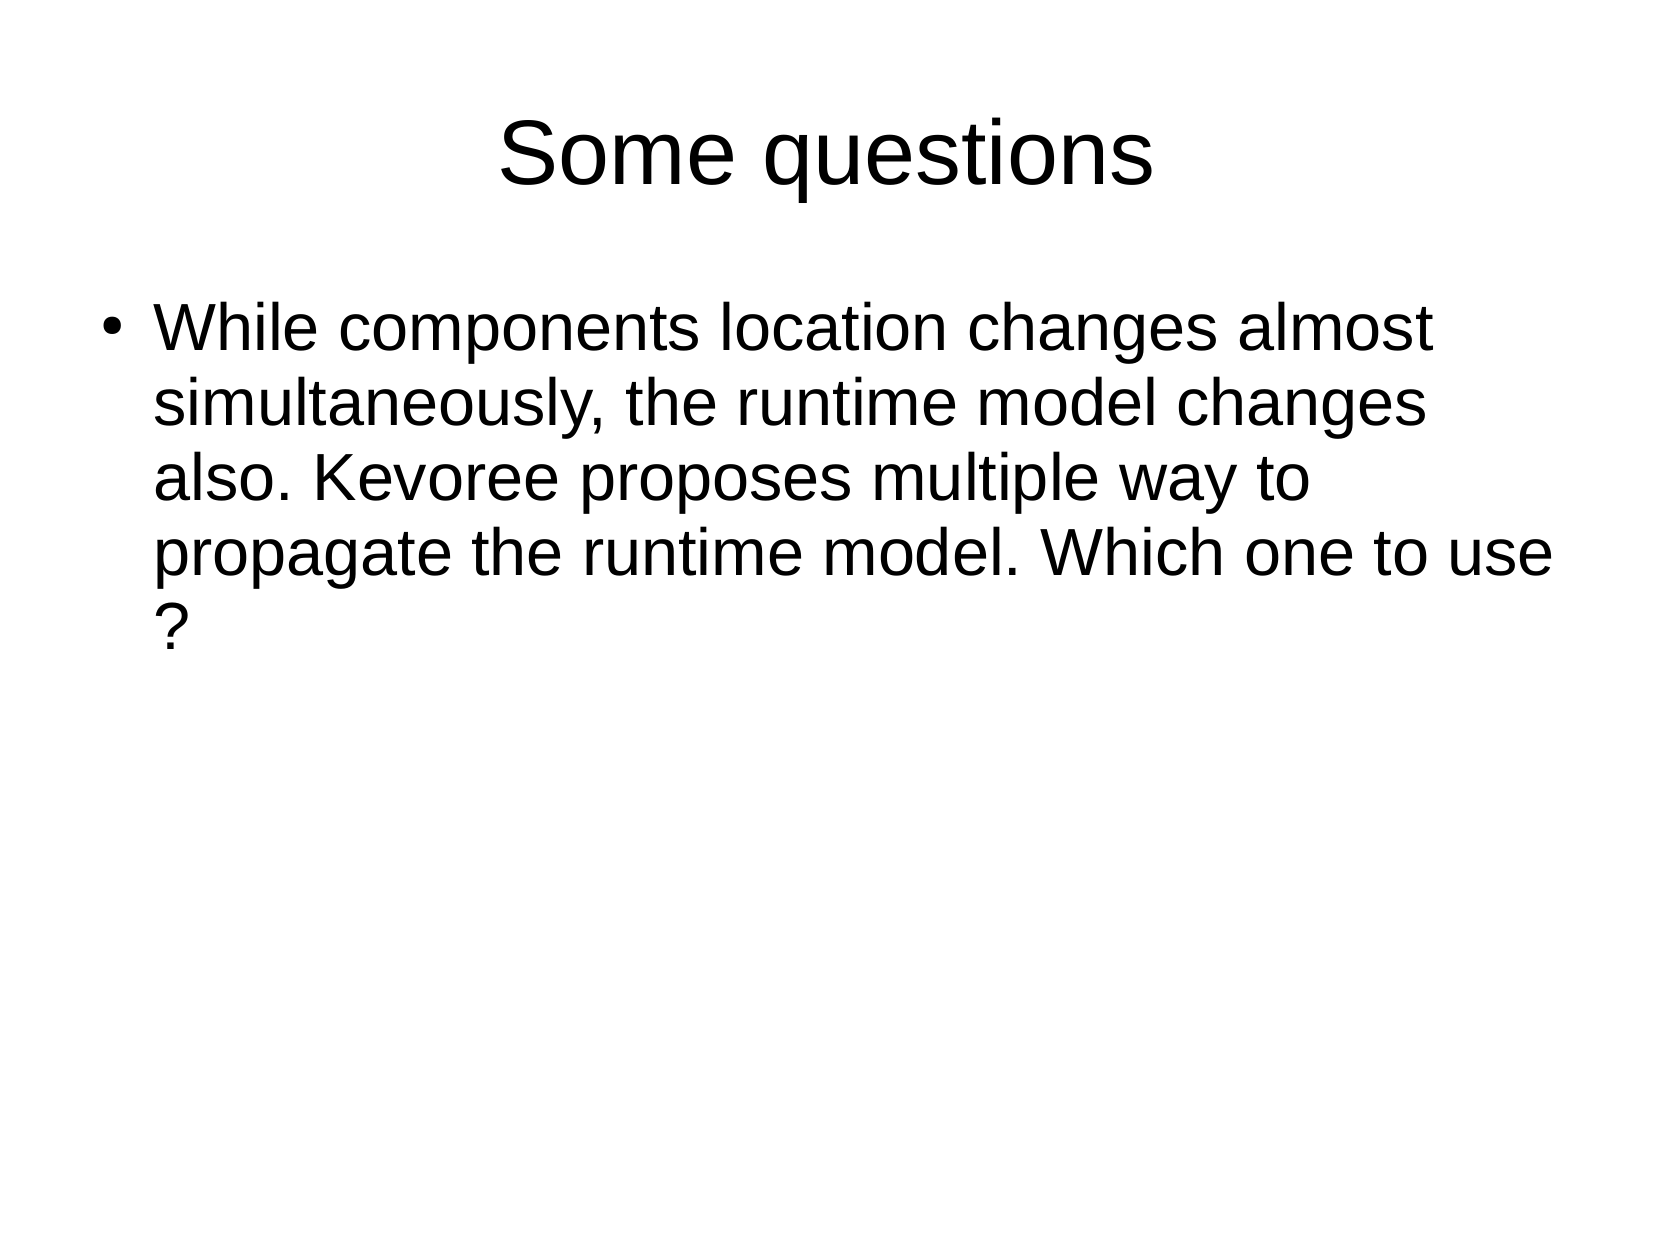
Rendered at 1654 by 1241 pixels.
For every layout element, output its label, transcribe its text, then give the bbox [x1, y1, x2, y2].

title Some questions [82, 49, 1571, 257]
list While components location changes almost simultaneously, the runtime model changes also. Kevoree proposes multiple way to propagate the runtime model. Which one to use ? [82, 290, 1571, 1109]
